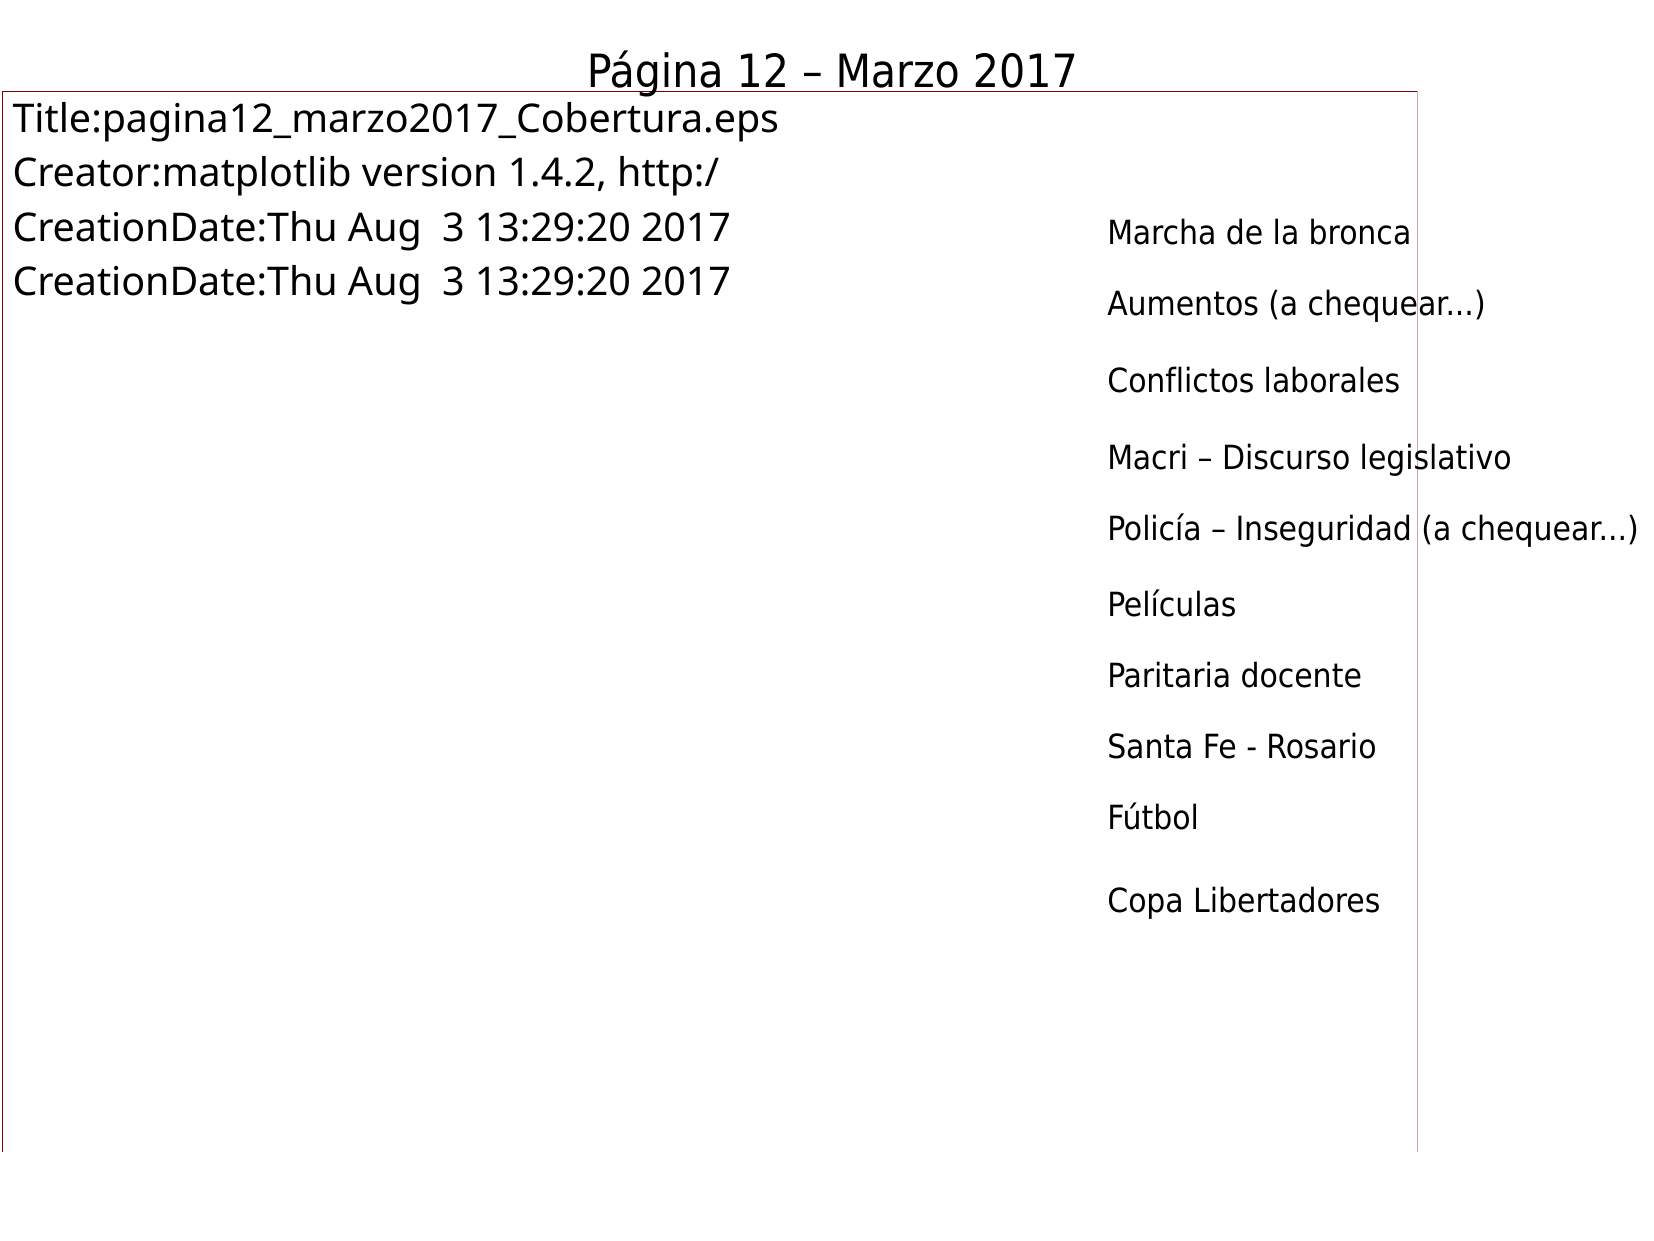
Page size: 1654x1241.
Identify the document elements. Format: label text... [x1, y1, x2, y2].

text_box Fútbol [1092, 791, 1530, 846]
text_box Marcha de la bronca [1092, 206, 1530, 261]
text_box Conflictos laborales [1092, 354, 1530, 409]
text_box Paritaria docente [1092, 649, 1530, 704]
picture [0, 88, 1418, 1152]
text_box Aumentos (a chequear...) [1092, 277, 1530, 332]
text_box Policía – Inseguridad (a chequear...) [1092, 502, 1654, 595]
text_box Santa Fe - Rosario [1092, 720, 1530, 775]
text_box Macri – Discurso legislativo [1092, 431, 1530, 485]
text_box Películas [1092, 578, 1530, 633]
text_box Copa Libertadores [1092, 874, 1530, 928]
text_box Página 12 – Marzo 2017 [35, 37, 1630, 106]
